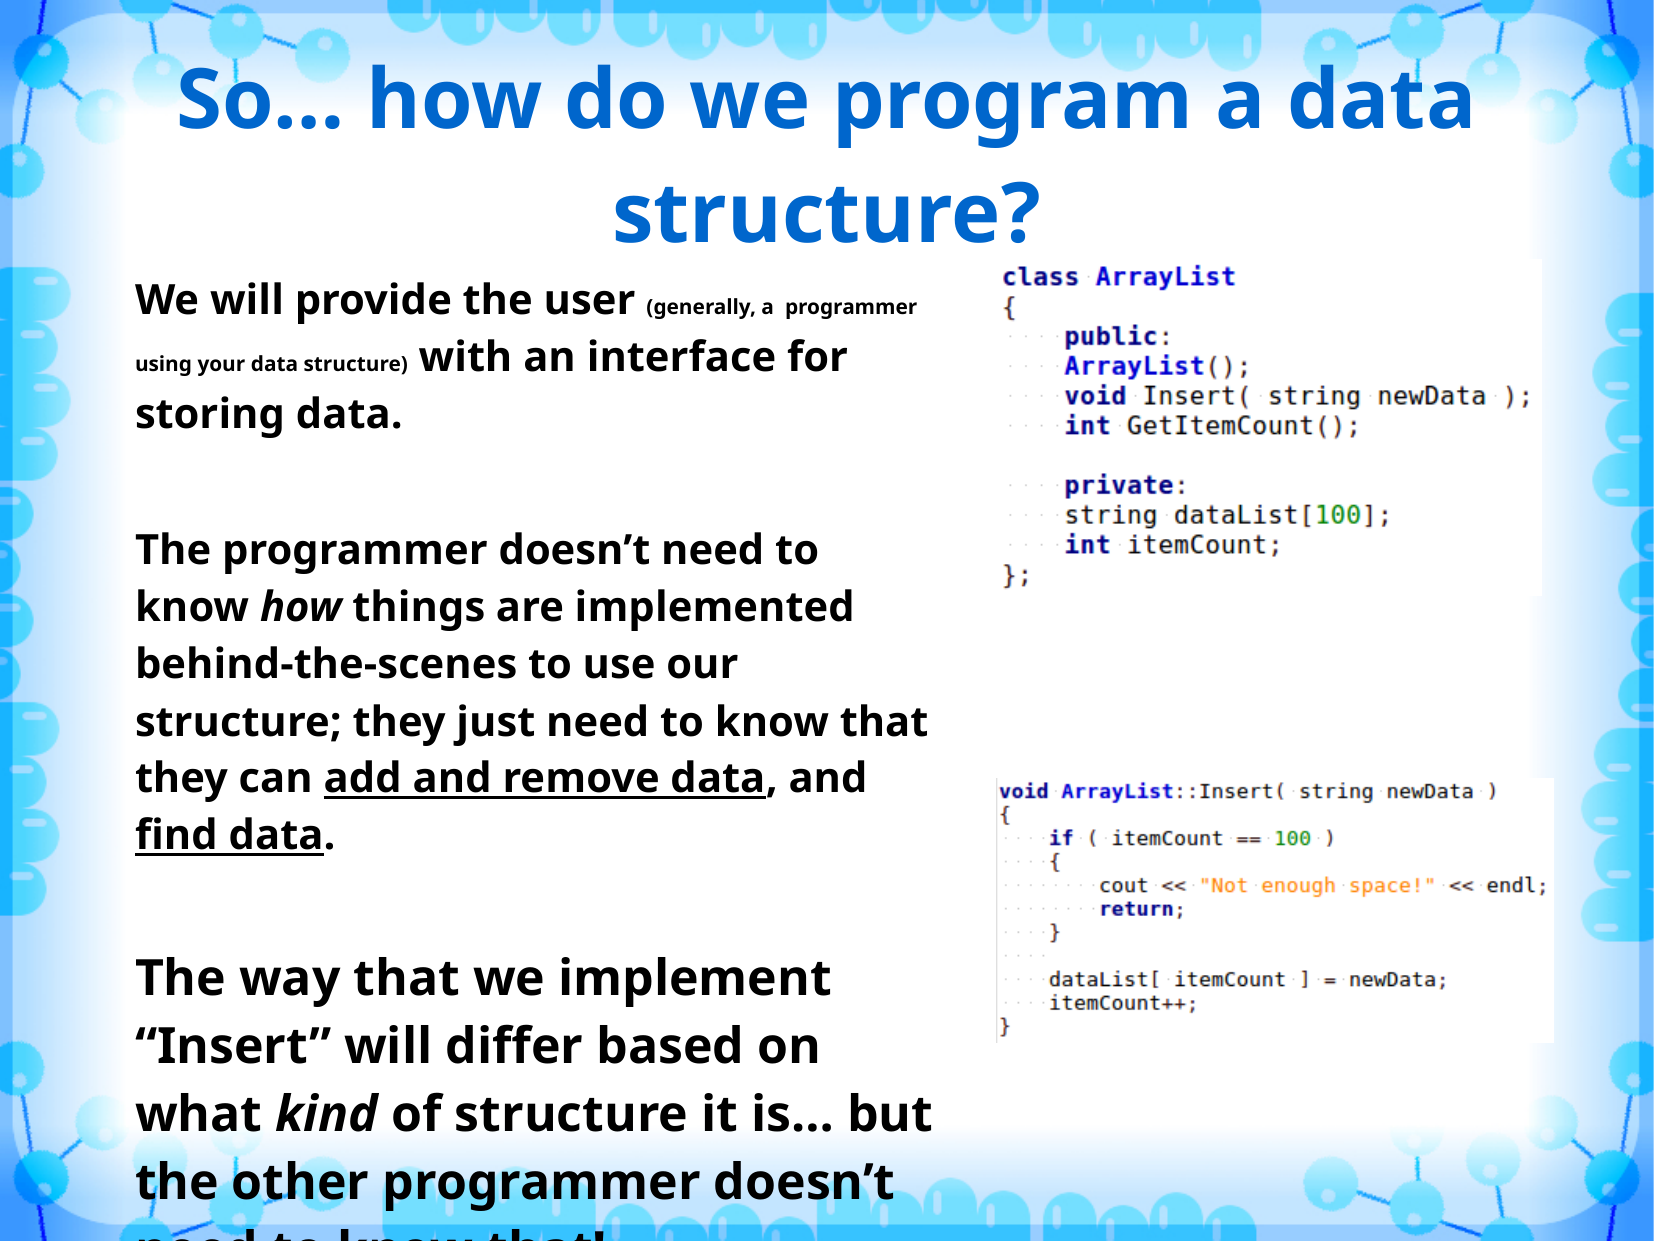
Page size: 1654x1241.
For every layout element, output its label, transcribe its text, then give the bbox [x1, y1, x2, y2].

title So… how do we program a data structure? [82, 49, 1571, 257]
text_box We will provide the user (generally, a programmer using your data structure) with an interface for storing data. The programmer doesn’t need to know how things are implemented behind-the-scenes to use our structure; they just need to know that they can add and remove data, and find data. The way that we implement “Insert” will differ based on what kind of structure it is… but the other programmer doesn’t need to know that! [135, 270, 935, 1093]
picture [0, 0, 1654, 1241]
